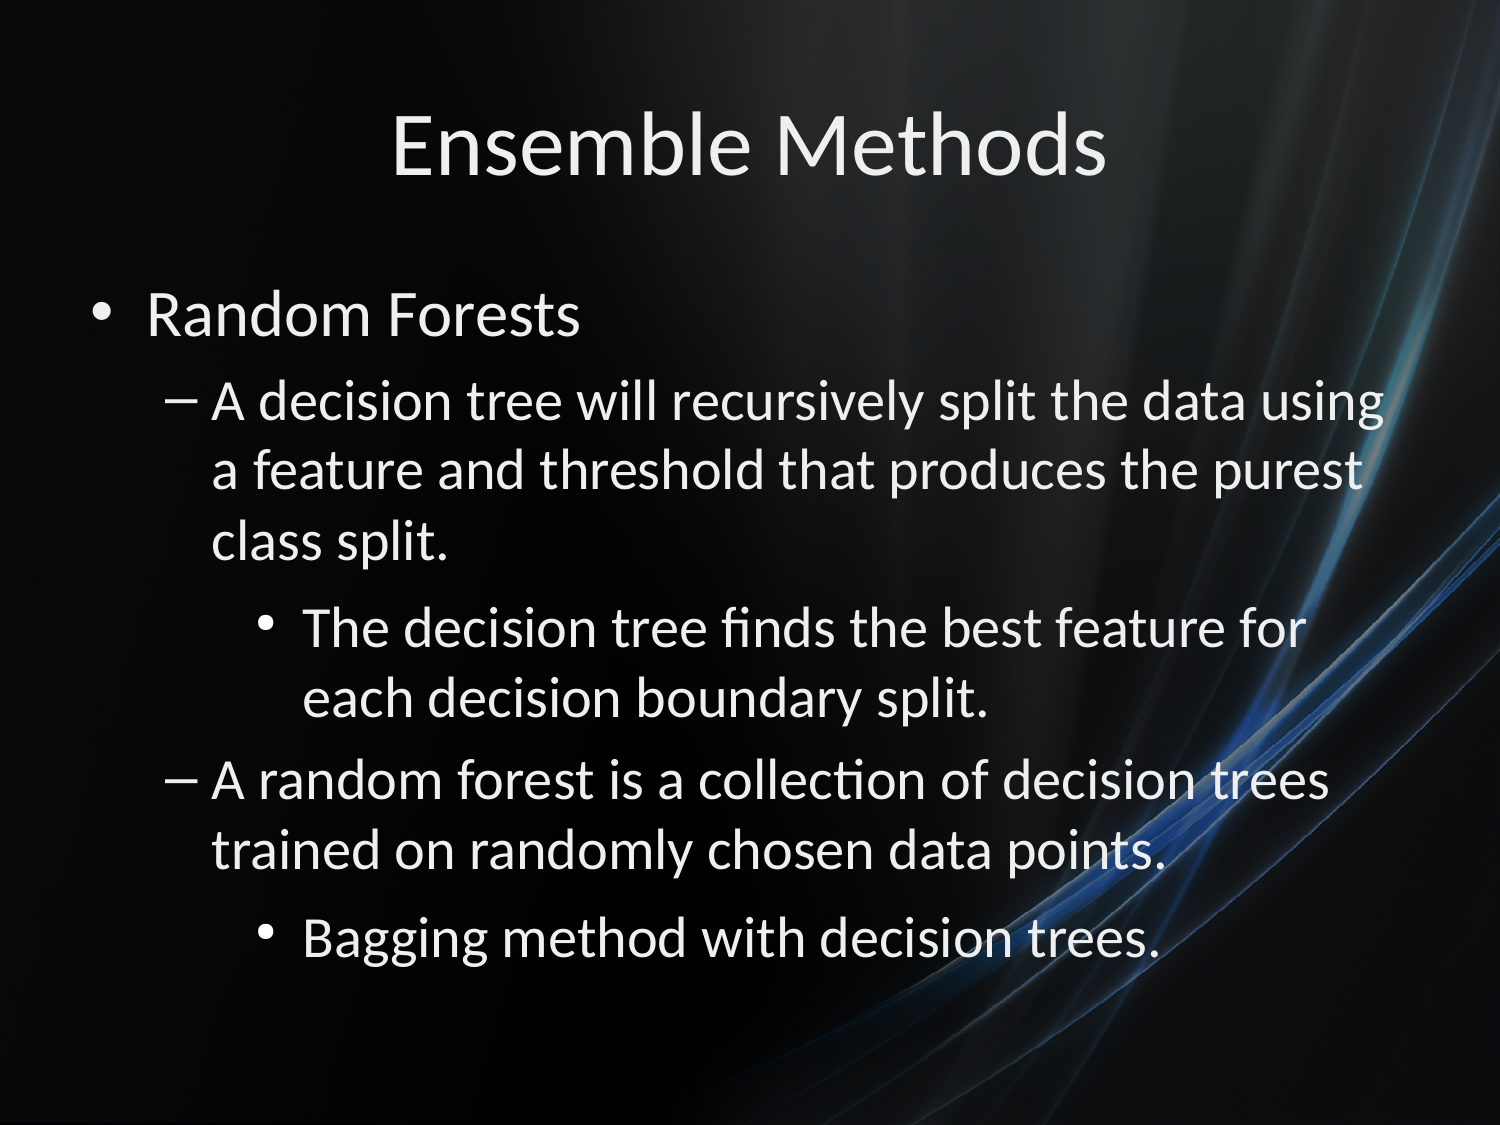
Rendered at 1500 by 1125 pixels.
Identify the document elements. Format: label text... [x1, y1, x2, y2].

list Random Forests A decision tree will recursively split the data using a feature and threshold that produces the purest class split. The decision tree finds the best feature for each decision boundary split. A random forest is a collection of decision trees trained on randomly chosen data points. Bagging method with decision trees. [75, 262, 1425, 1005]
title Ensemble Methods [75, 45, 1425, 233]
picture [0, 0, 1500, 1125]
